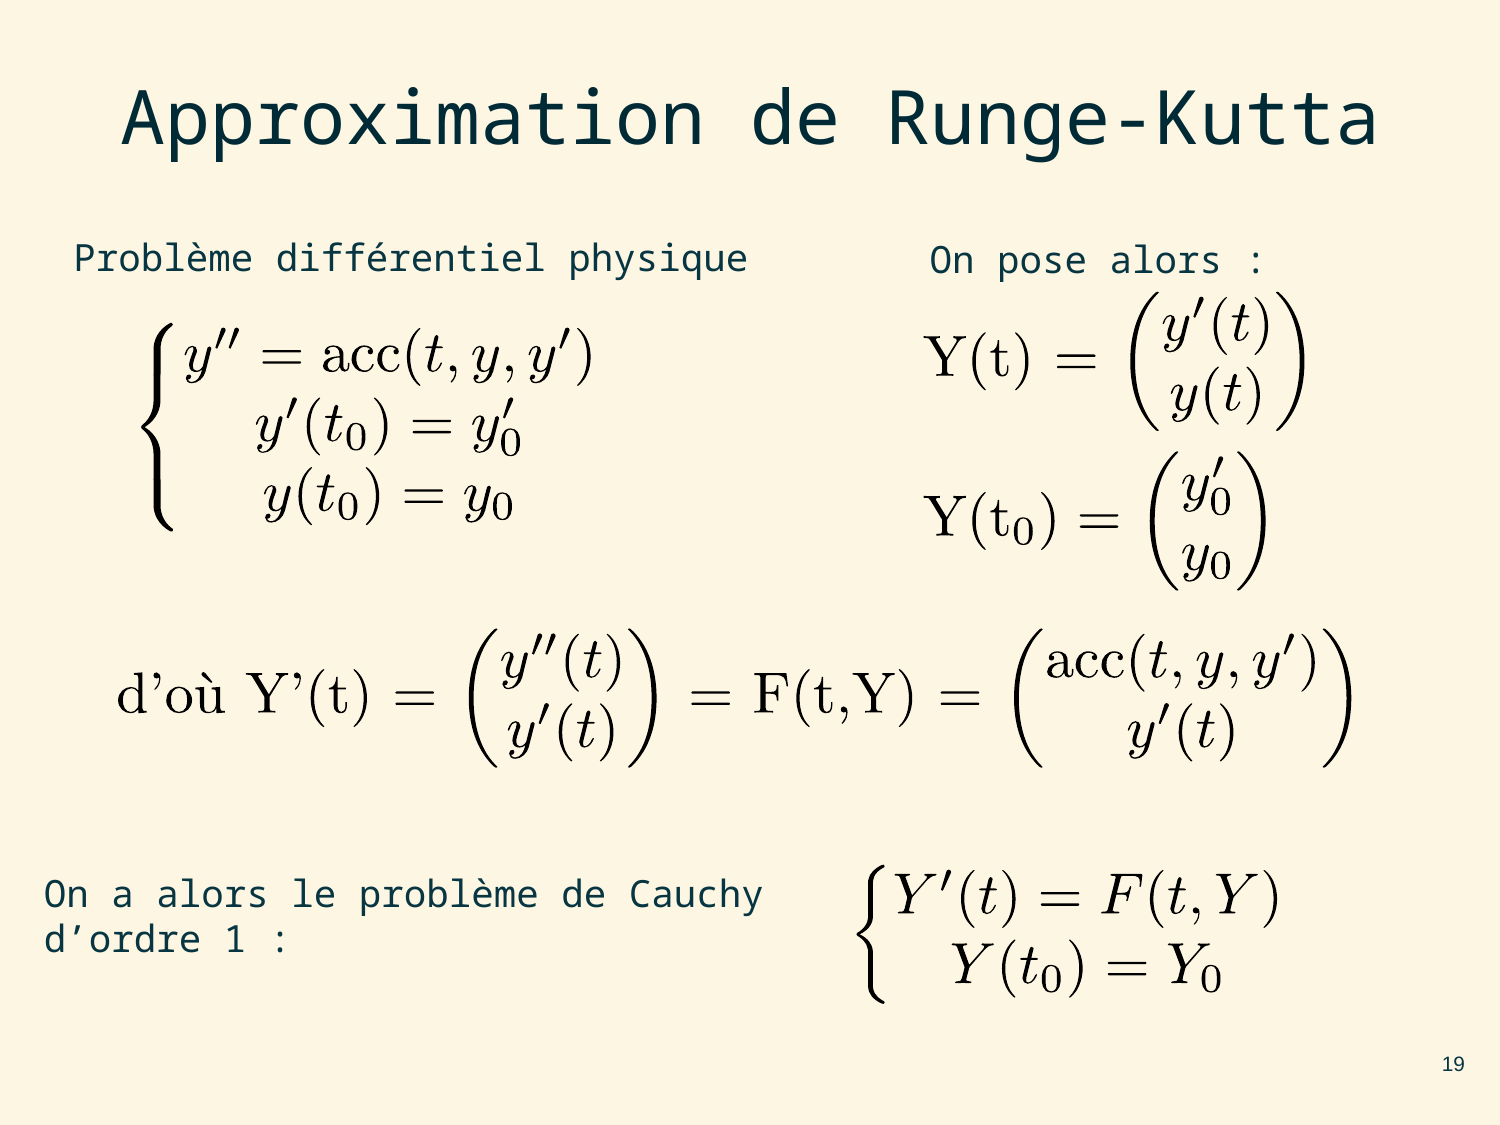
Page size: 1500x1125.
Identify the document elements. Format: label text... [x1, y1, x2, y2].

text_box [201, 672, 213, 683]
text_box [1193, 296, 1204, 318]
text_box [493, 492, 512, 521]
text_box [228, 327, 239, 349]
text_box [1047, 651, 1074, 678]
text_box [814, 676, 833, 714]
text_box [1014, 628, 1043, 768]
text_box [351, 345, 374, 373]
text_box [979, 877, 997, 915]
text_box [501, 428, 520, 457]
text_box [506, 365, 513, 383]
text_box [153, 672, 161, 690]
text_box [951, 943, 994, 984]
text_box [898, 669, 913, 728]
text_box [1192, 907, 1200, 925]
text_box [412, 430, 452, 434]
text_box [599, 703, 614, 762]
text_box [857, 864, 885, 1004]
text_box Problème différentiel physique [59, 220, 768, 294]
text_box [558, 703, 573, 762]
text_box [796, 669, 810, 728]
text_box [263, 485, 291, 523]
text_box [940, 869, 952, 891]
text_box [215, 327, 226, 349]
text_box On pose alors : [915, 221, 1300, 296]
text_box [1131, 633, 1145, 692]
text_box [840, 706, 848, 724]
text_box [1283, 633, 1294, 655]
text_box [1167, 943, 1211, 984]
text_box [1149, 869, 1164, 928]
text_box [365, 467, 380, 526]
text_box On a alors le problème de Cauchy d’ordre 1 : [29, 856, 857, 975]
text_box [1211, 551, 1230, 580]
text_box [1075, 651, 1098, 678]
text_box [328, 676, 347, 714]
text_box [627, 628, 657, 768]
text_box [559, 327, 570, 349]
text_box [1149, 640, 1168, 678]
text_box [1230, 671, 1238, 689]
text_box [531, 633, 543, 655]
text_box [1101, 651, 1124, 678]
text_box [1020, 946, 1039, 984]
text_box [472, 345, 499, 384]
text_box [286, 397, 297, 419]
text_box [1162, 314, 1190, 353]
text_box [449, 365, 457, 383]
text_box [373, 397, 388, 456]
text_box [1013, 517, 1033, 546]
text_box [972, 491, 986, 550]
text_box [1213, 456, 1224, 478]
text_box [353, 669, 367, 728]
text_box [1213, 296, 1227, 355]
text_box [472, 415, 499, 453]
text_box [255, 415, 283, 453]
text_box [338, 492, 358, 521]
text_box [464, 485, 491, 523]
text_box [1015, 332, 1029, 391]
text_box [961, 869, 975, 928]
text_box [316, 474, 335, 512]
text_box [1196, 710, 1215, 748]
text_box [545, 633, 556, 655]
text_box [293, 672, 301, 690]
text_box [754, 673, 789, 713]
text_box [1130, 296, 1159, 431]
text_box [606, 633, 621, 692]
text_box [1205, 366, 1219, 425]
text_box [1041, 964, 1061, 993]
text_box [1211, 487, 1230, 516]
text_box [1069, 939, 1083, 998]
text_box [990, 340, 1009, 377]
text_box [310, 669, 325, 728]
text_box [1170, 384, 1198, 423]
text_box [377, 345, 400, 373]
text_box [1182, 544, 1209, 582]
text_box [1100, 873, 1143, 914]
text_box [923, 495, 966, 536]
text_box [923, 336, 966, 376]
text_box [1002, 869, 1016, 928]
text_box [894, 873, 937, 914]
text_box [583, 640, 602, 678]
text_box [1107, 961, 1147, 965]
text_box [1252, 651, 1280, 690]
text_box [1196, 651, 1224, 690]
title Approximation de Runge-Kutta [51, 22, 1449, 207]
text_box [1301, 633, 1315, 692]
text_box [1215, 873, 1258, 914]
text_box [118, 672, 147, 714]
text_box [322, 345, 350, 373]
text_box [166, 686, 193, 714]
slide_number <numéro> [1389, 1019, 1480, 1106]
text_box [852, 673, 895, 713]
text_box [1246, 366, 1260, 425]
text_box [468, 628, 498, 768]
text_box [1158, 703, 1169, 725]
text_box [298, 467, 313, 526]
text_box [306, 397, 321, 456]
text_box [1127, 721, 1155, 759]
text_box [425, 335, 443, 373]
text_box [1001, 939, 1016, 998]
text_box [1173, 671, 1181, 689]
text_box [1223, 373, 1242, 411]
text_box [1056, 365, 1096, 369]
text_box [1254, 296, 1269, 355]
text_box [1182, 474, 1209, 512]
text_box [1178, 703, 1193, 762]
text_box [576, 710, 595, 748]
text_box [1219, 703, 1234, 762]
text_box [528, 345, 556, 384]
text_box [346, 422, 366, 451]
text_box [1275, 296, 1305, 431]
text_box [972, 332, 986, 391]
text_box [501, 651, 529, 690]
text_box [577, 327, 591, 386]
text_box [406, 327, 421, 386]
text_box [184, 345, 212, 384]
text_box [507, 721, 535, 759]
text_box [1263, 869, 1278, 928]
text_box [538, 703, 549, 725]
text_box [1201, 964, 1221, 993]
text_box [245, 673, 289, 713]
text_box [1237, 451, 1266, 591]
text_box [1168, 877, 1186, 915]
text_box [412, 419, 452, 423]
text_box [1149, 451, 1179, 591]
text_box [1231, 304, 1250, 342]
text_box [565, 633, 579, 692]
text_box [1322, 628, 1352, 768]
text_box [324, 404, 343, 442]
text_box [1041, 491, 1055, 550]
text_box [141, 322, 173, 532]
text_box [503, 397, 514, 419]
text_box [990, 499, 1009, 537]
text_box [195, 686, 225, 714]
